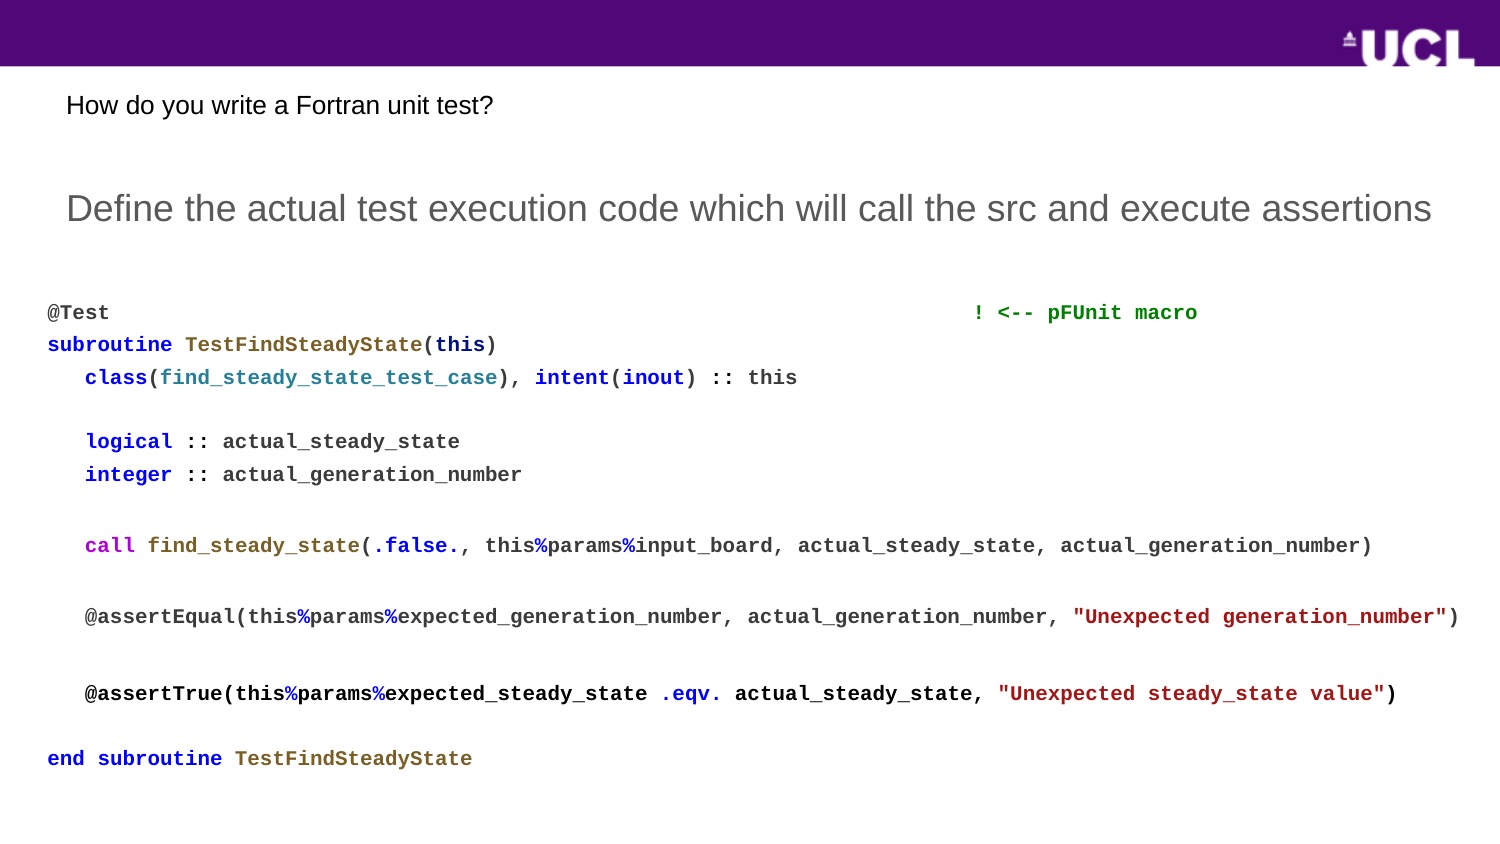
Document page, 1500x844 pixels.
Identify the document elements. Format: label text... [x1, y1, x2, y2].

picture [0, 0, 1500, 844]
title How do you write a Fortran unit test? [51, 72, 1449, 162]
list Define the actual test execution code which will call the src and execute assertions [51, 162, 1491, 249]
text_box @Test ! <-- pFUnit macro subroutine TestFindSteadyState(this) class(find_steady_state_test_case), intent(inout) :: this logical :: actual_steady_state integer :: actual_generation_number call find_steady_state(.false., this%params%input_board, actual_steady_state, actual_generation_number) @assertEqual(this%params%expected_generation_number, actual_generation_number, "Unexpected generation_number") @assertTrue(this%params%expected_steady_state .eqv. actual_steady_state, "Unexpected steady_state value") end subroutine TestFindSteadyState [32, 275, 1485, 785]
